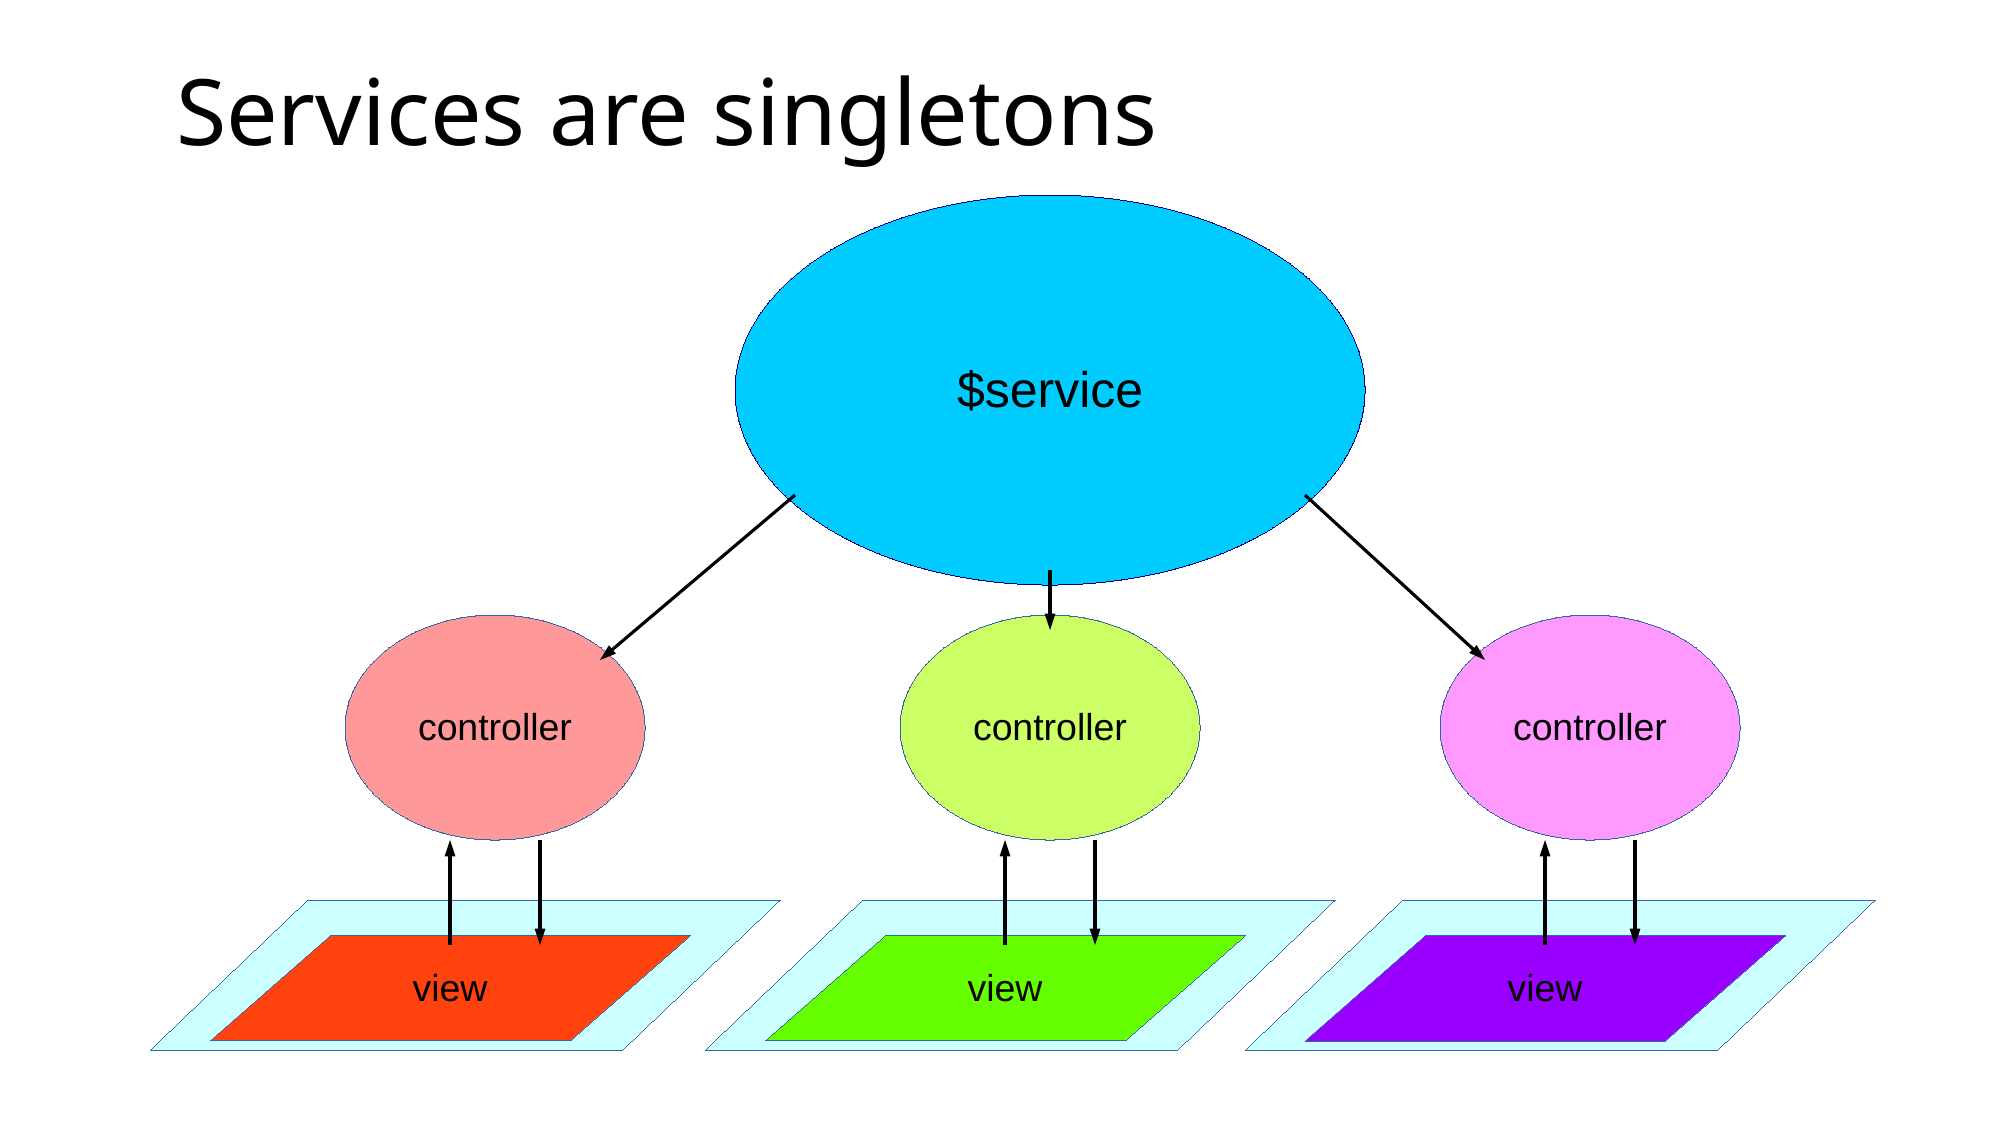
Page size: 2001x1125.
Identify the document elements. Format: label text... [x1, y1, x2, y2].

text_box [1547, 900, 1633, 935]
text_box [1007, 900, 1093, 935]
text_box controller [345, 615, 646, 841]
text_box view [1305, 935, 1786, 1042]
text_box [705, 900, 1336, 1051]
text_box [1245, 900, 1876, 1051]
text_box $service [735, 195, 1366, 586]
text_box [150, 900, 781, 1051]
text_box controller [1440, 615, 1741, 841]
text_box view [210, 935, 691, 1041]
title Services are singletons [161, 6, 1887, 225]
text_box [452, 900, 538, 935]
text_box view [765, 935, 1246, 1041]
text_box controller [900, 615, 1201, 841]
